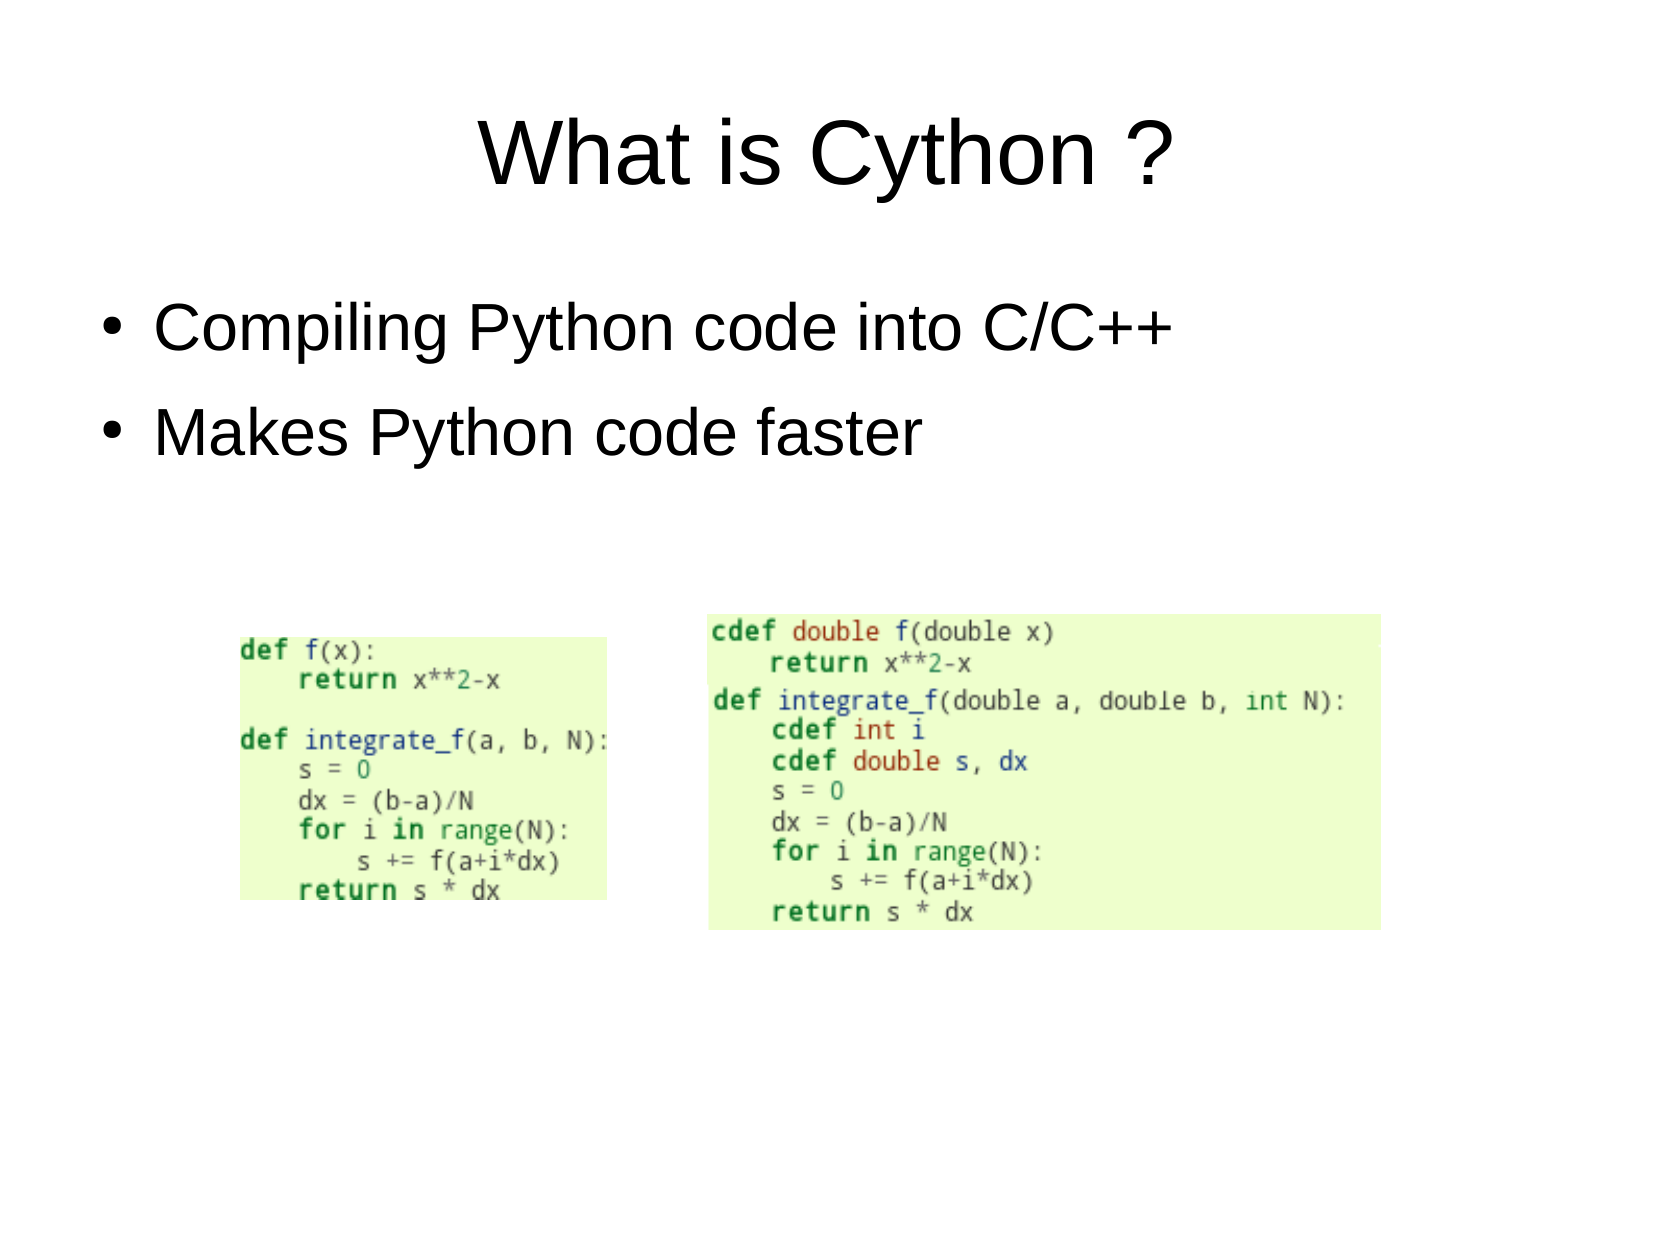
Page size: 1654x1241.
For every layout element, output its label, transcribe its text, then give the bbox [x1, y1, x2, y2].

list Compiling Python code into C/C++ Makes Python code faster [82, 290, 1538, 1010]
title What is Cython ? [82, 49, 1571, 257]
picture [707, 614, 1381, 930]
picture [240, 637, 607, 901]
